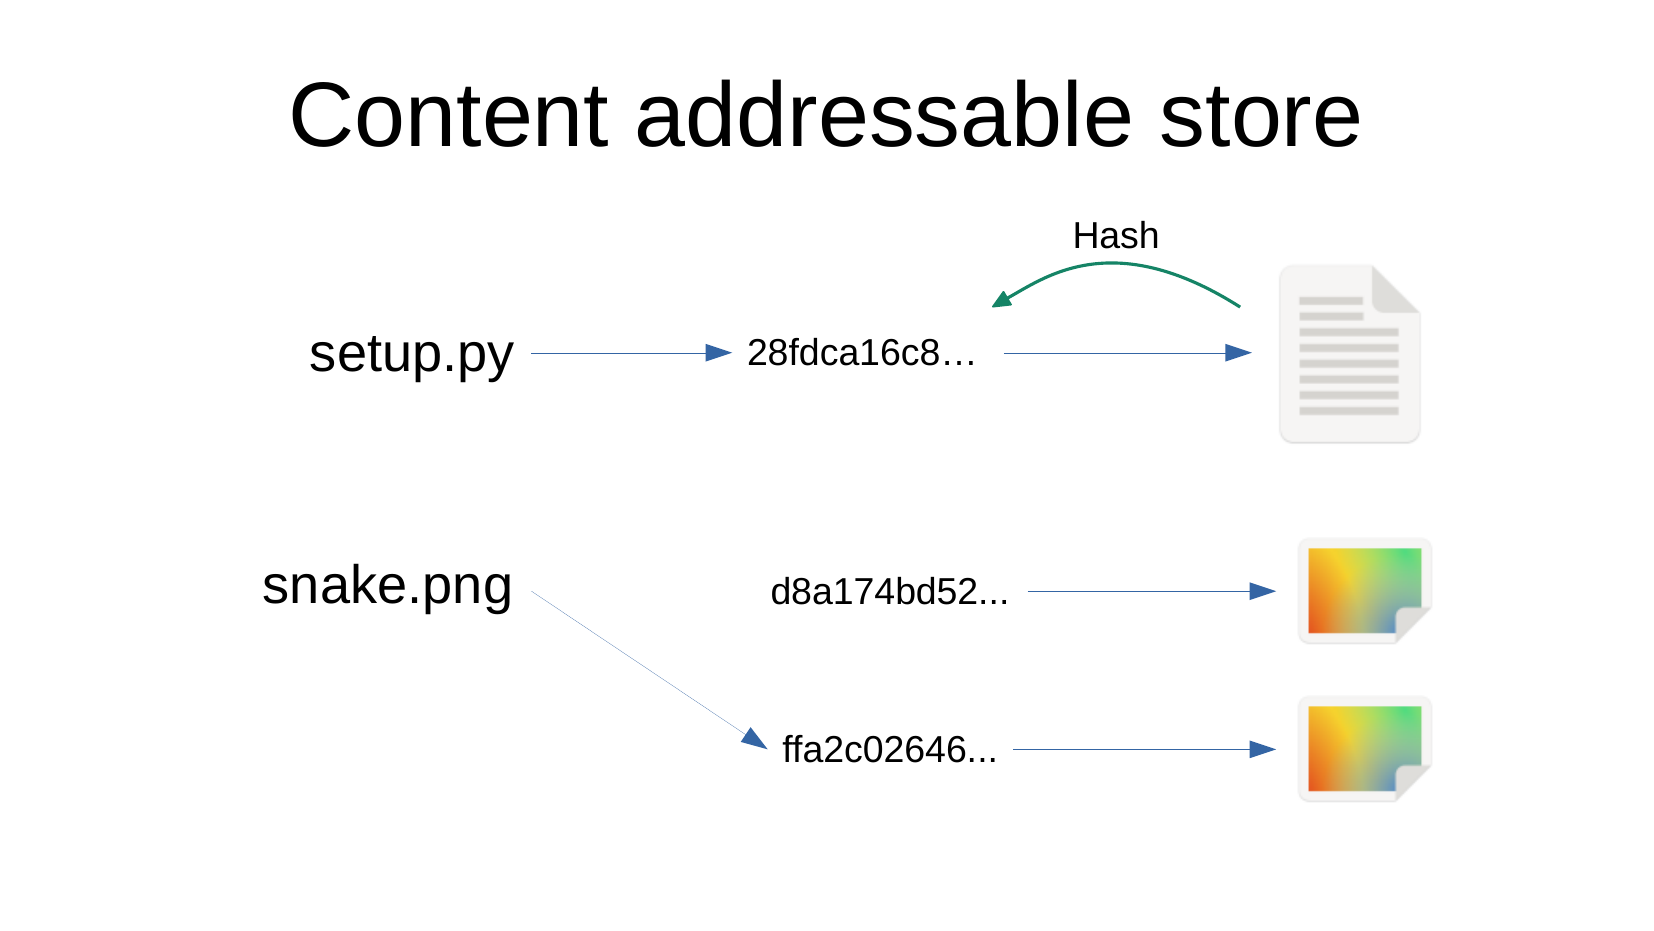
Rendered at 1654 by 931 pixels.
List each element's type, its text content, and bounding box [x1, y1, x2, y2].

text_box snake.png [248, 547, 532, 635]
picture [1276, 683, 1453, 815]
text_box ffa2c02646... [767, 720, 1014, 778]
picture [1251, 247, 1437, 458]
picture [1276, 525, 1453, 657]
text_box d8a174bd52... [755, 562, 1028, 620]
text_box setup.py [295, 315, 532, 391]
title Content addressable store [82, 37, 1571, 193]
text_box Hash [1039, 206, 1193, 264]
text_box 28fdca16c8… [732, 324, 1004, 382]
